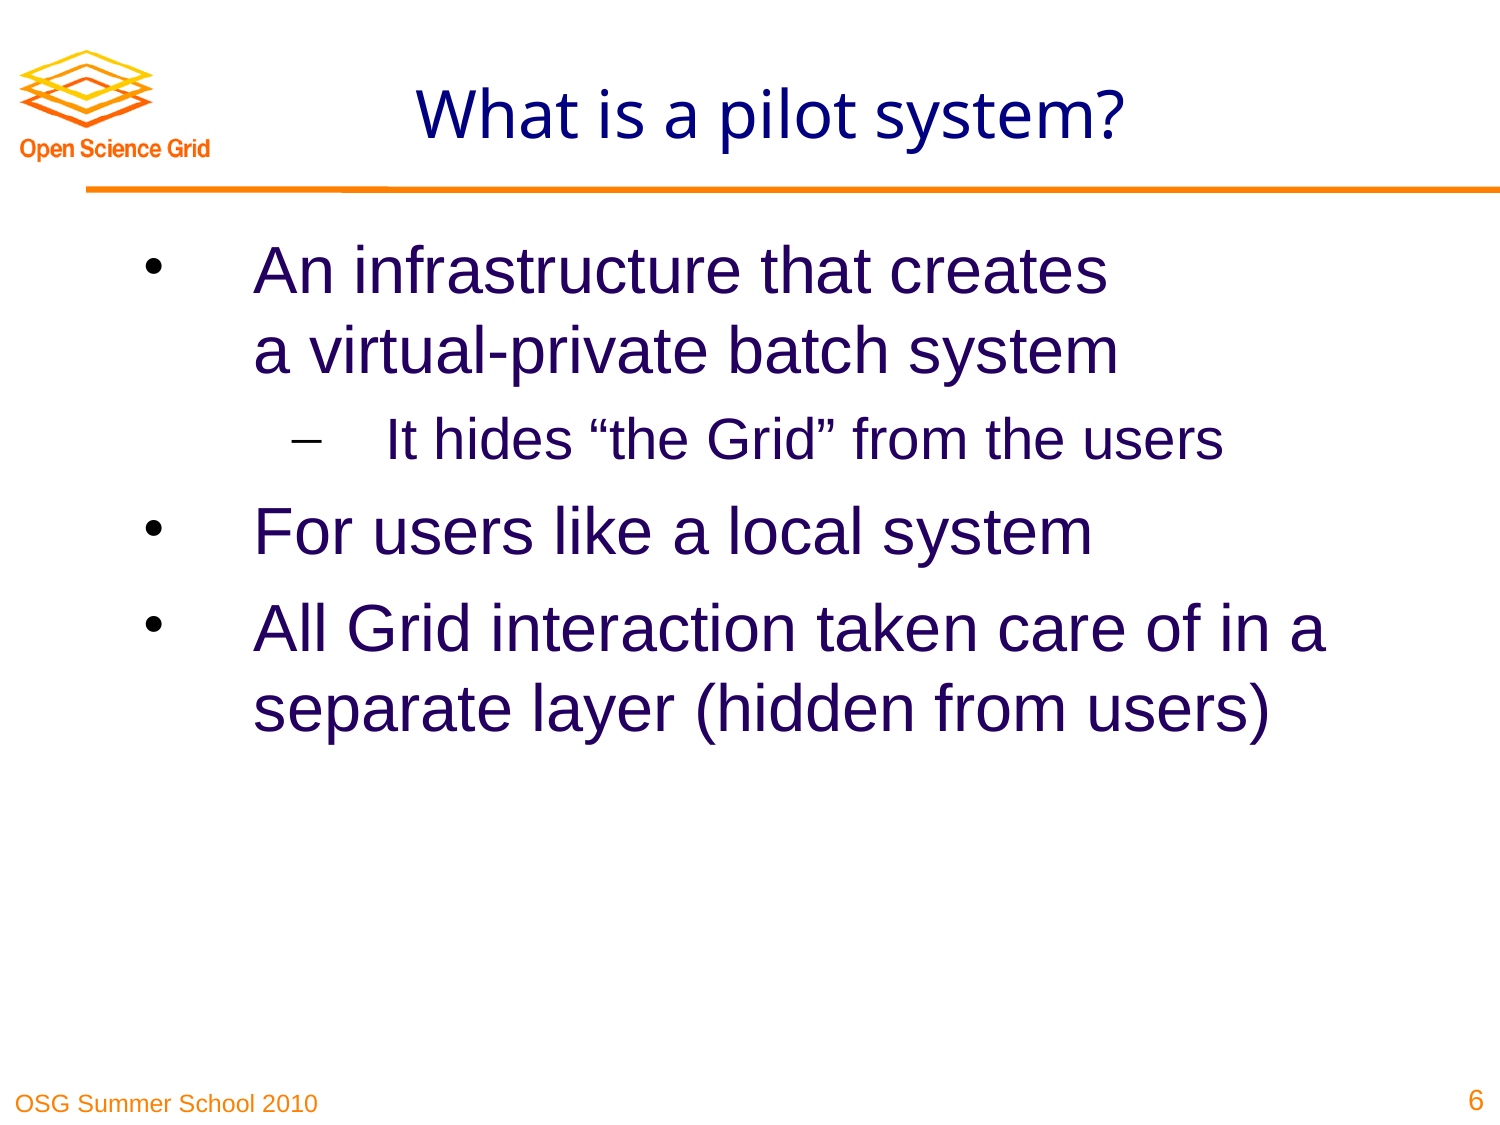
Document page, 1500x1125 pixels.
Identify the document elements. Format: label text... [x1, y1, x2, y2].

title What is a pilot system? [201, 18, 1341, 206]
list An infrastructure that creates a virtual-private batch system It hides “the Grid” from the users For users like a local system All Grid interaction taken care of in a separate layer (hidden from users) [127, 218, 1402, 987]
picture [0, 27, 201, 179]
